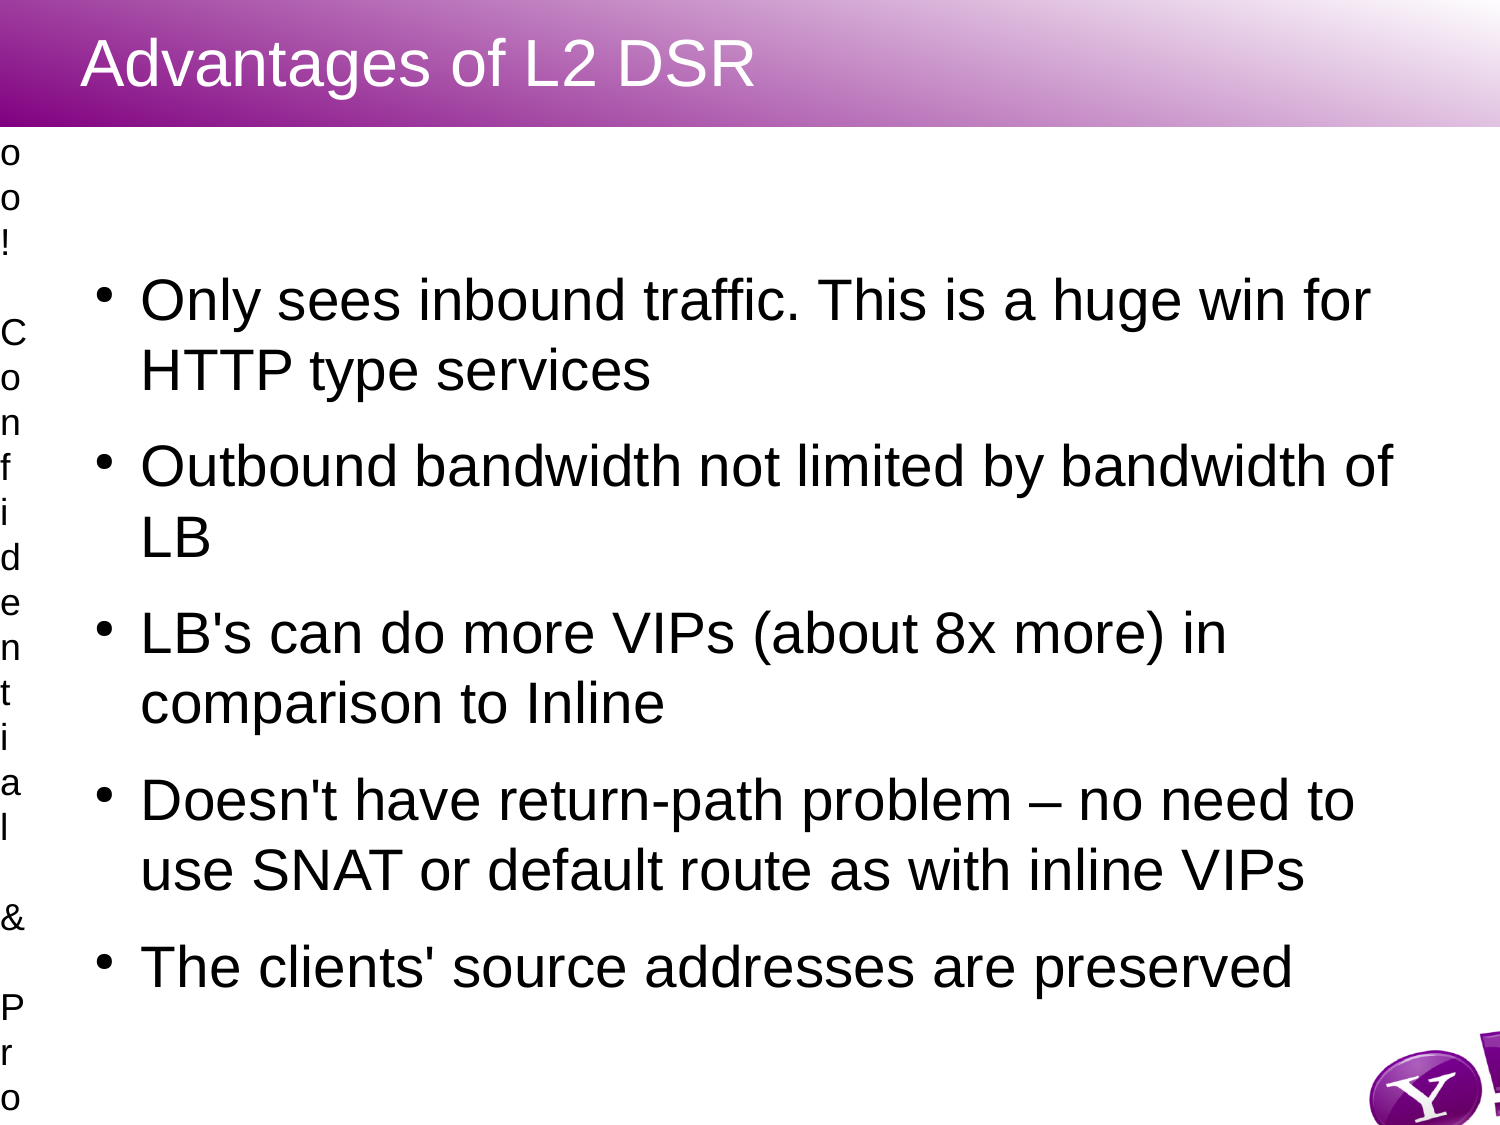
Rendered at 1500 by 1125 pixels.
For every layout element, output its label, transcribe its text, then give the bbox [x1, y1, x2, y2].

title Advantages of L2 DSR [0, 0, 1500, 127]
list Only sees inbound traffic. This is a huge win for HTTP type services Outbound bandwidth not limited by bandwidth of LB LB's can do more VIPs (about 8x more) in comparison to Inline Doesn't have return-path problem – no need to use SNAT or default route as with inline VIPs The clients' source addresses are preserved [78, 164, 1438, 1015]
picture [1366, 1027, 1500, 1125]
